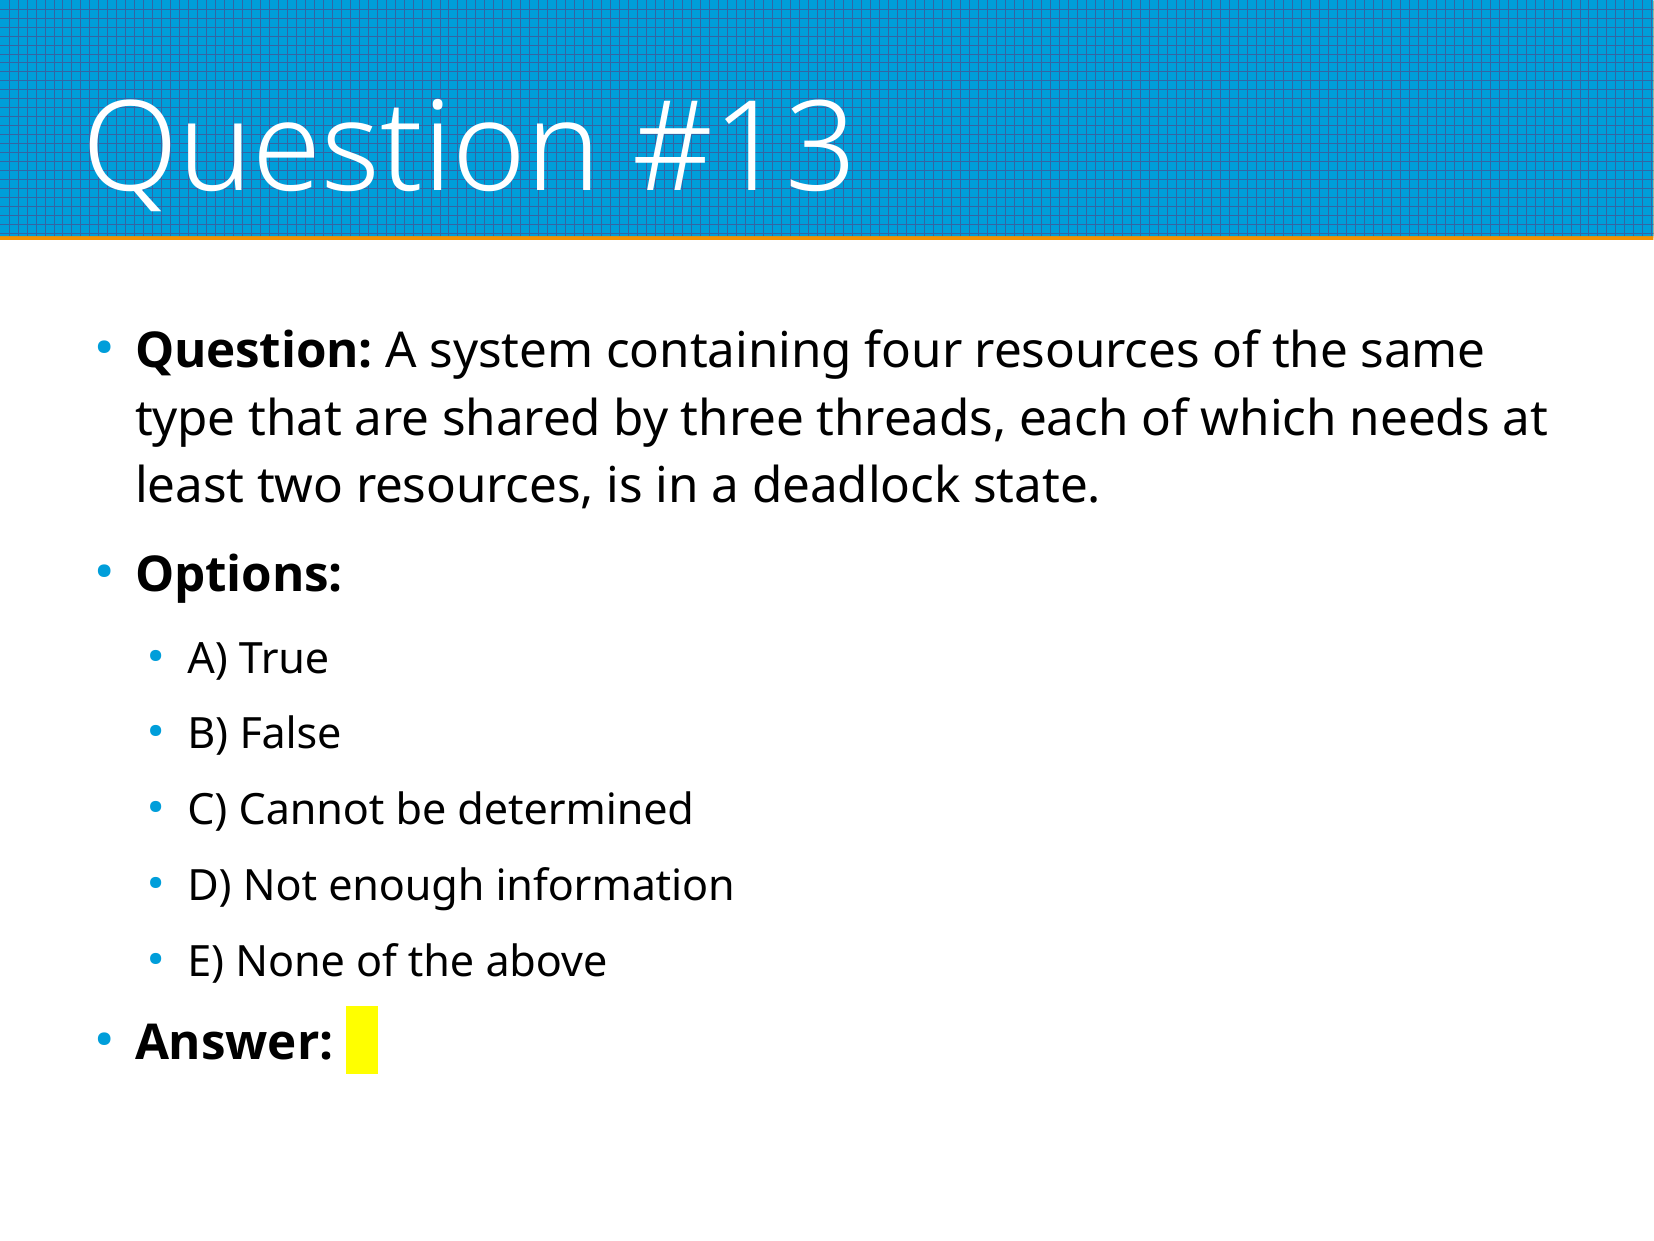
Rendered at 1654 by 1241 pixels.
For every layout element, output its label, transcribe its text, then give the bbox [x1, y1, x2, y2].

list Question: A system containing four resources of the same type that are shared by three threads, each of which needs at least two resources, is in a deadlock state. Options: A) True B) False C) Cannot be determined D) Not enough information E) None of the above Answer: B [82, 314, 1563, 1081]
title Question #13 [82, 19, 1571, 227]
